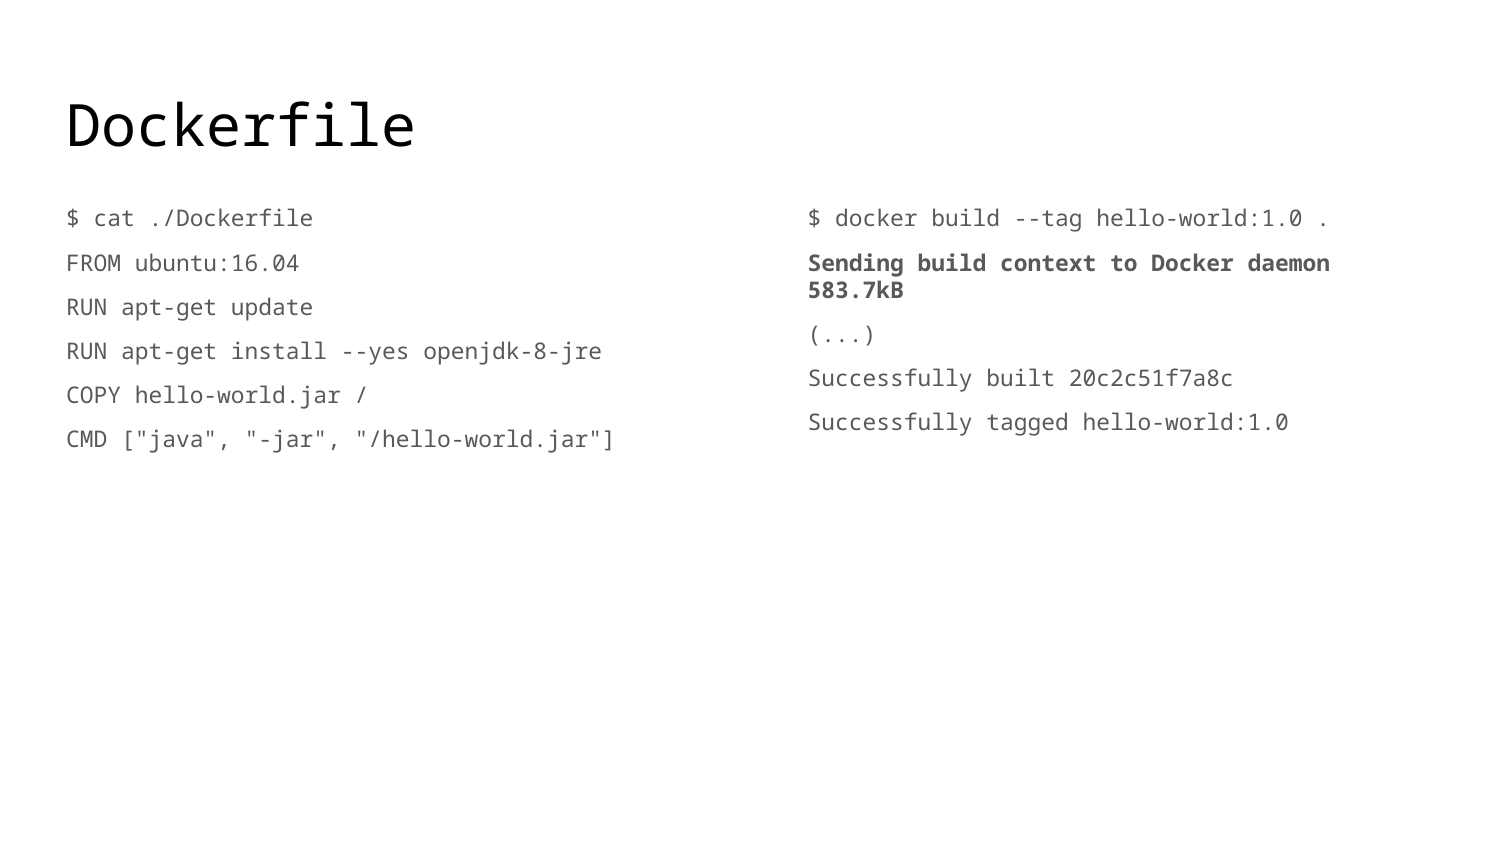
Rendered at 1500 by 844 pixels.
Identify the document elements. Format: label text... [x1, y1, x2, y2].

list $ cat ./Dockerfile FROM ubuntu:16.04 RUN apt-get update RUN apt-get install --yes openjdk-8-jre COPY hello-world.jar / CMD ["java", "-jar", "/hello-world.jar"] [51, 189, 708, 750]
list $ docker build --tag hello-world:1.0 . Sending build context to Docker daemon 583.7kB (...) Successfully built 20c2c51f7a8c Successfully tagged hello-world:1.0 [792, 189, 1449, 750]
title Dockerfile [51, 72, 1449, 167]
